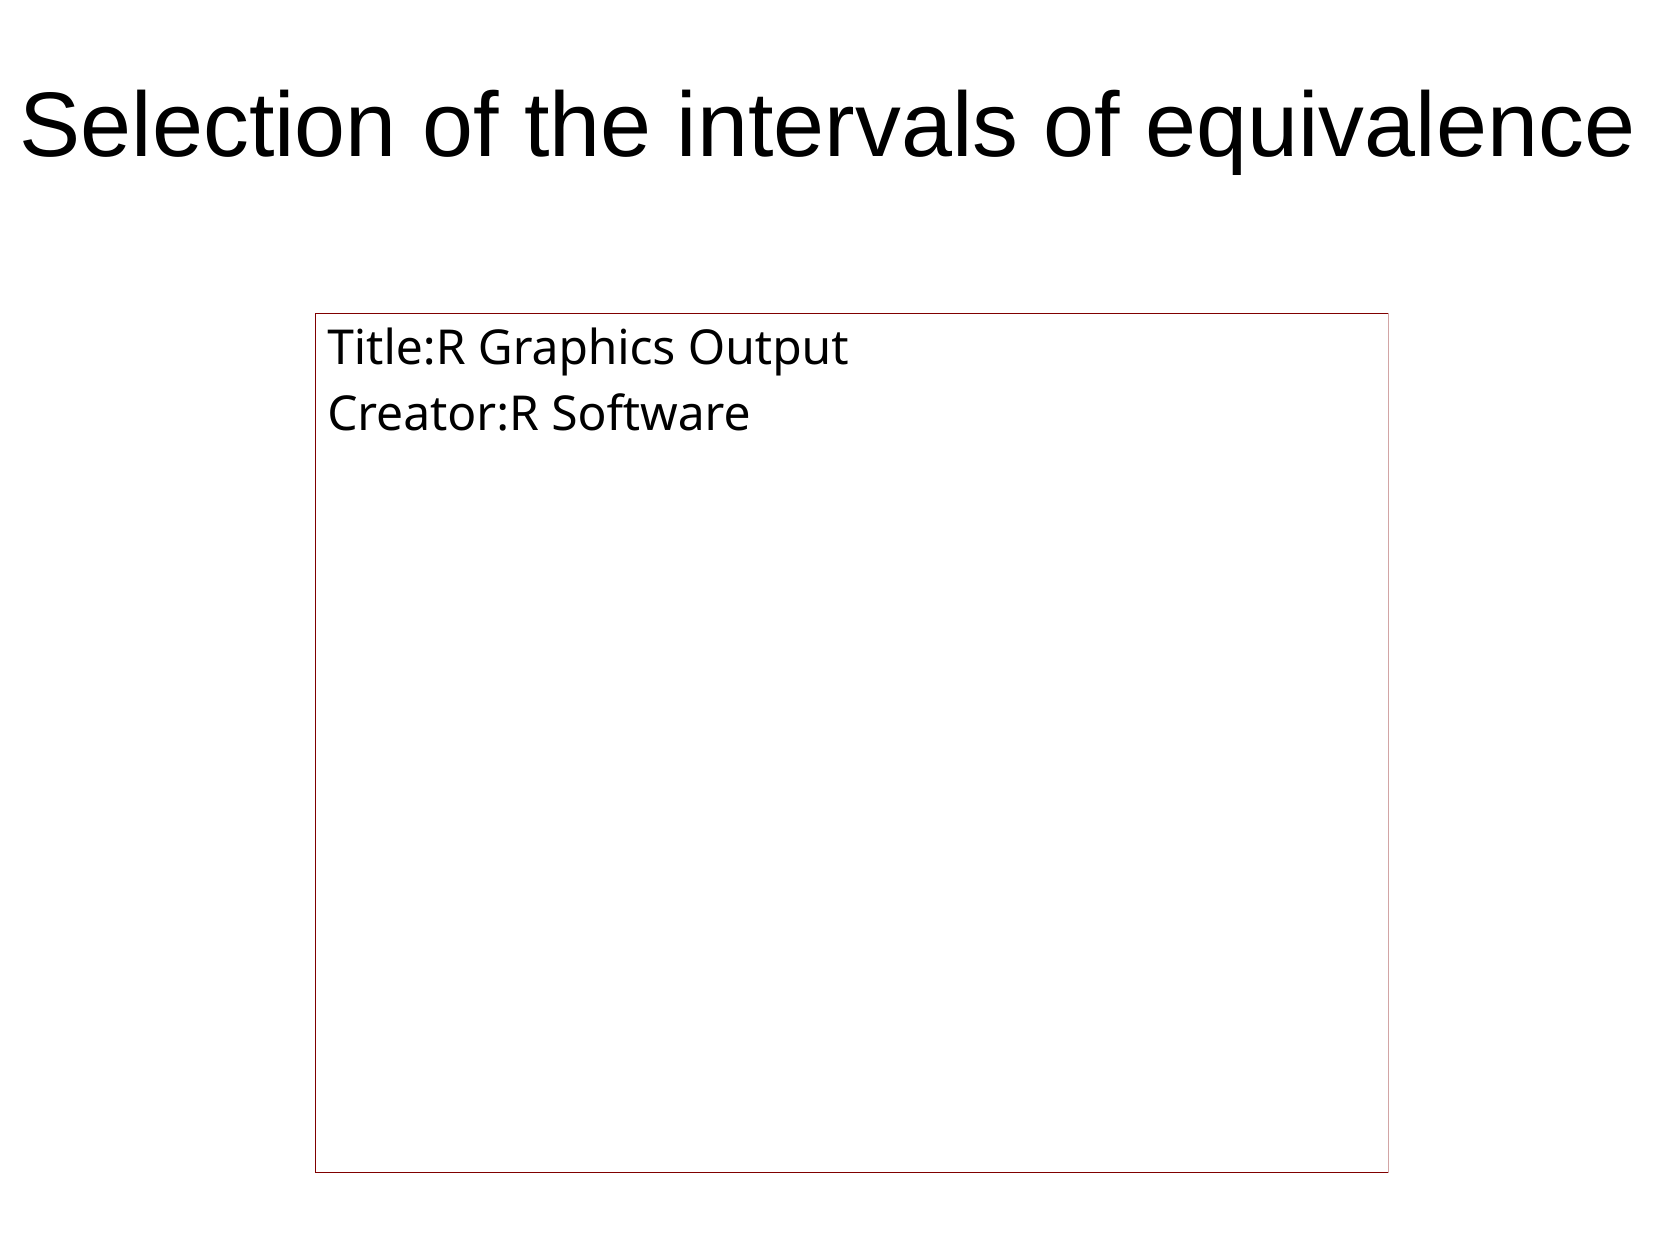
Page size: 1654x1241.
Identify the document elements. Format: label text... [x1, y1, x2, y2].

title Selection of the intervals of equivalence [13, 49, 1645, 201]
picture [311, 310, 1389, 1173]
